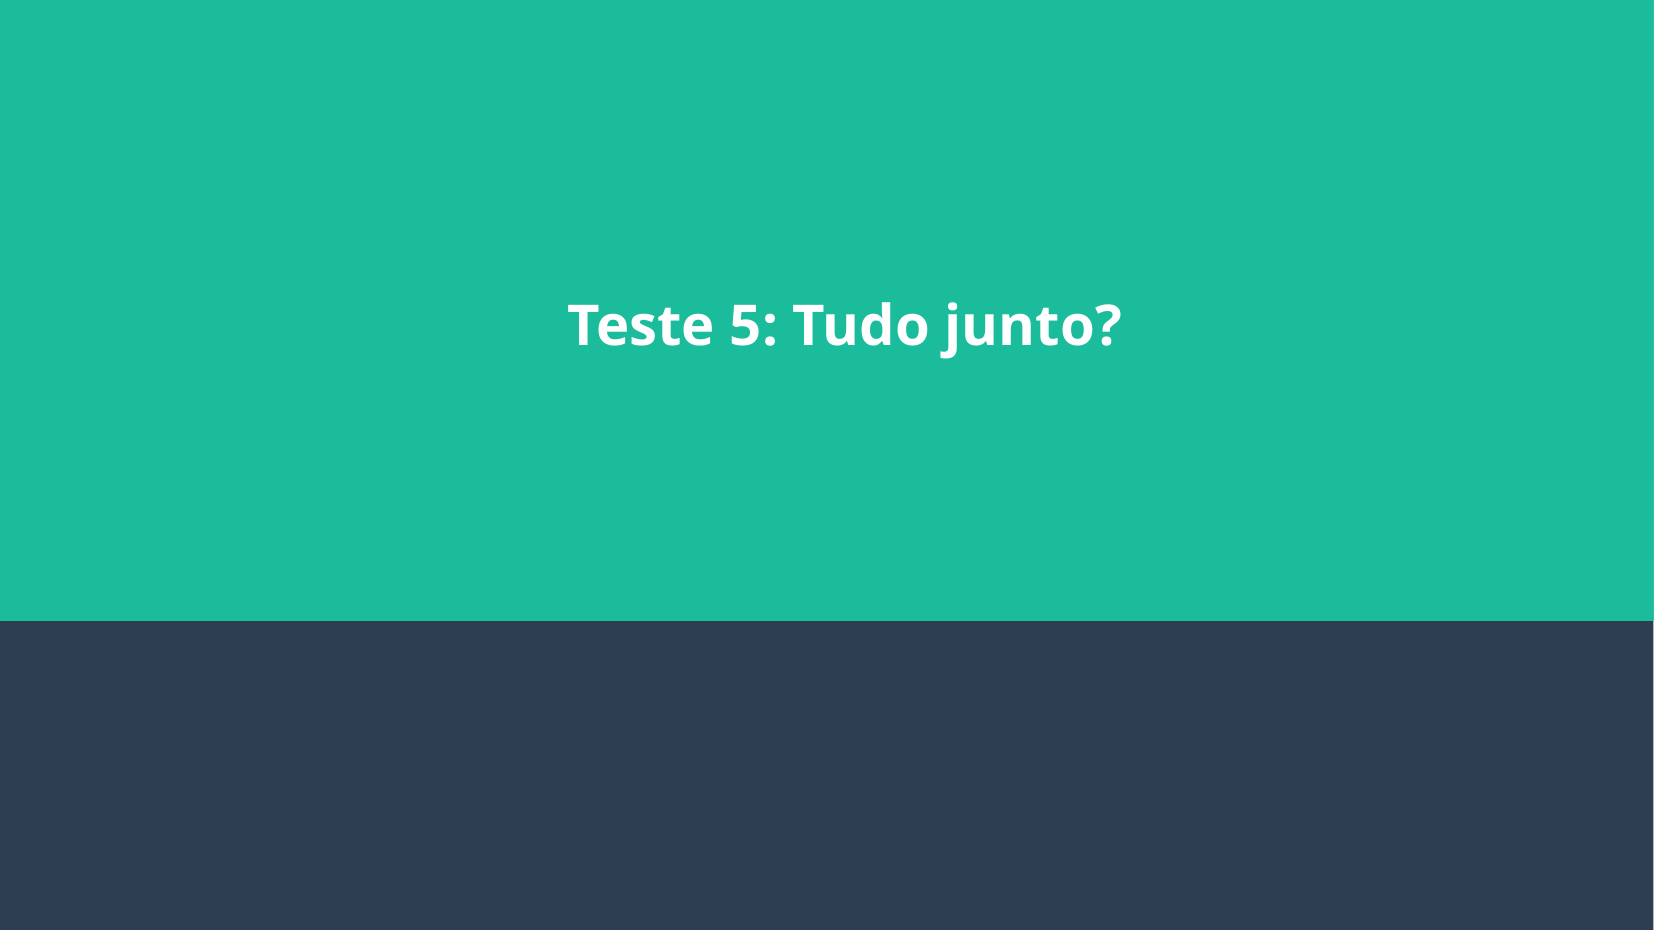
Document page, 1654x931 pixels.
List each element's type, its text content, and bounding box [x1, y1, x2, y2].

title Teste 5: Tudo junto? [77, 150, 1613, 496]
